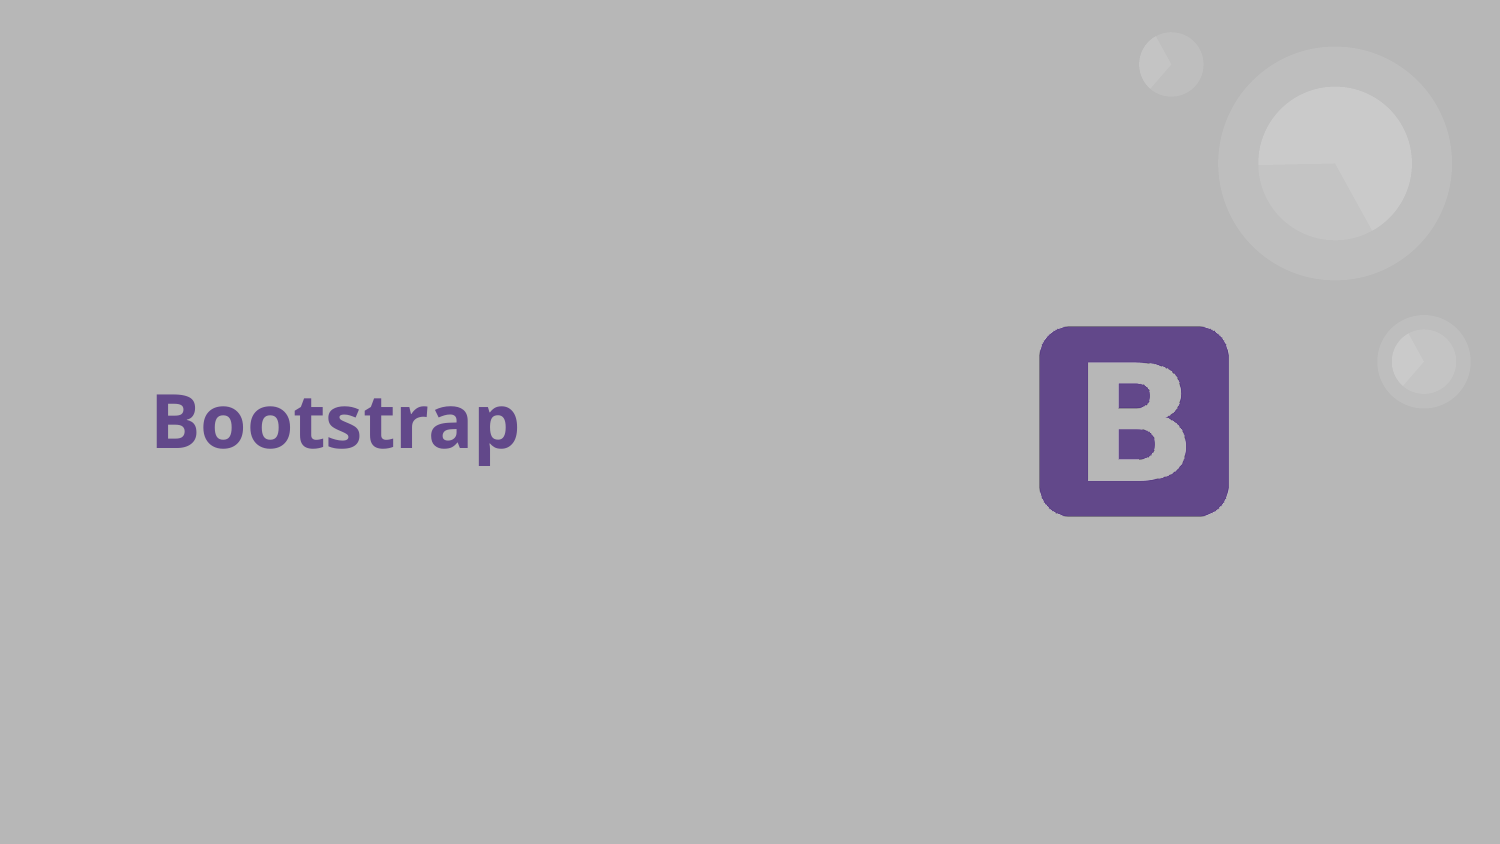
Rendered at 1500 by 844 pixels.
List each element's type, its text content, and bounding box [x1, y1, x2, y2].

title Bootstrap [135, 125, 1097, 712]
picture [950, 291, 1309, 553]
